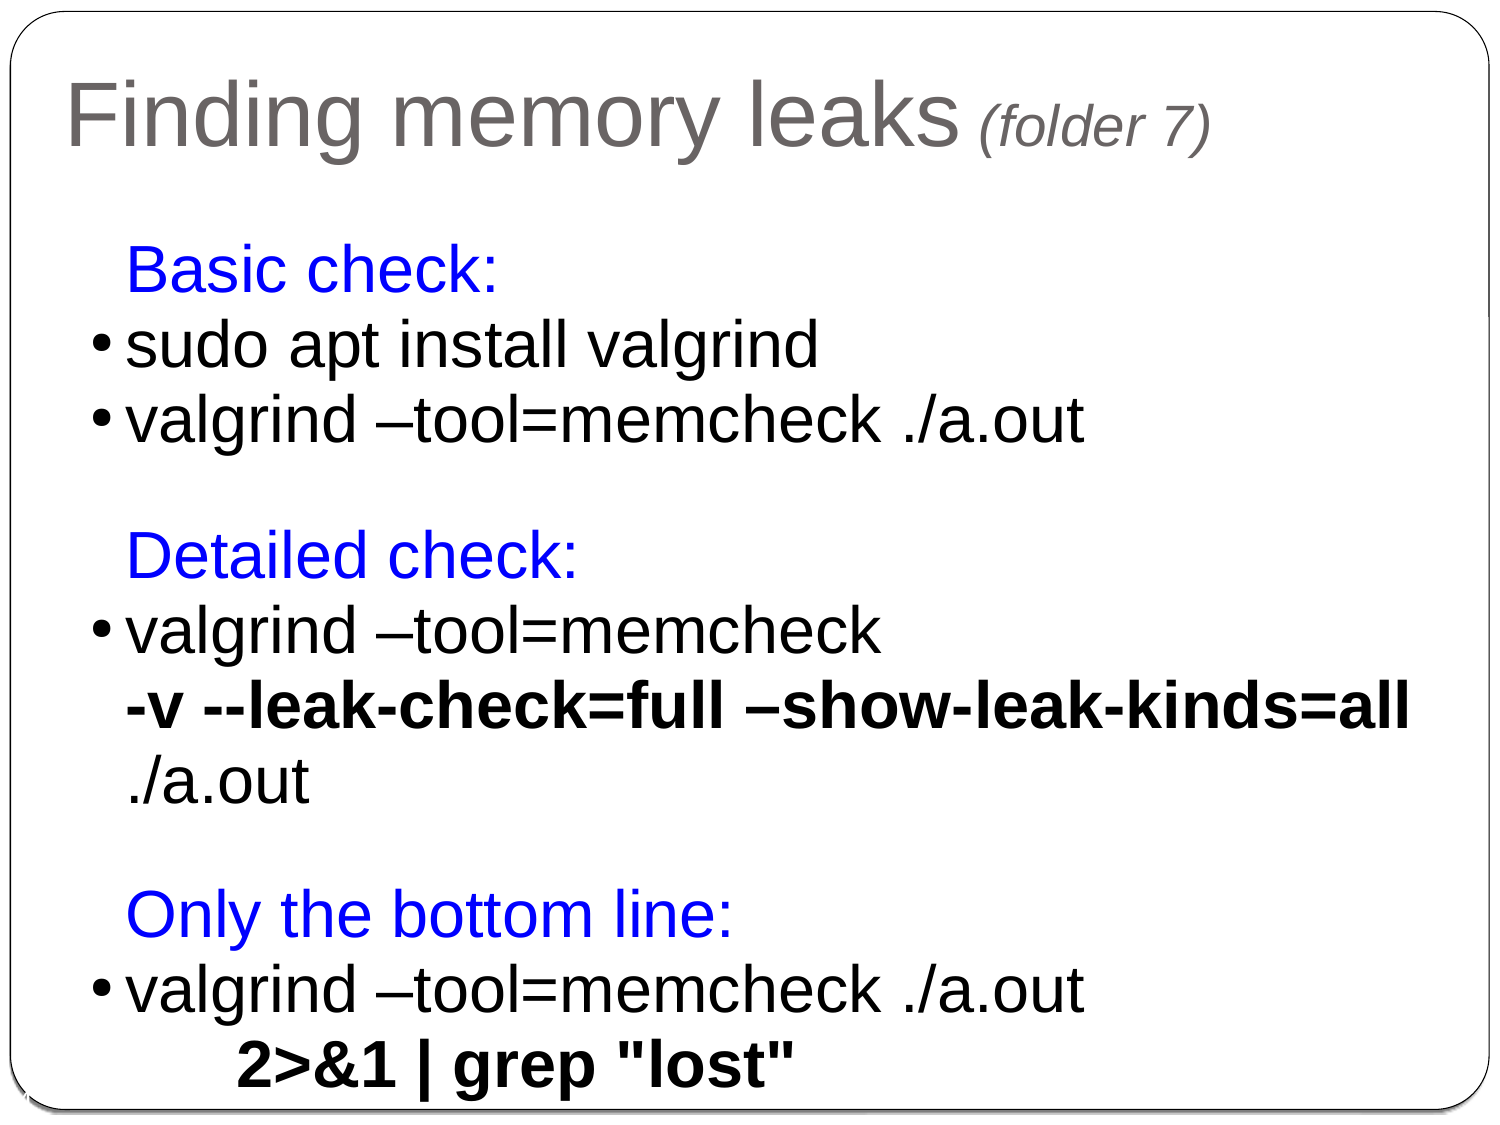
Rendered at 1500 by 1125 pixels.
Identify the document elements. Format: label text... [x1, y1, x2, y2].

text_box Basic check: sudo apt install valgrind valgrind –tool=memcheck ./a.out [75, 224, 1441, 465]
text_box Detailed check: valgrind –tool=memcheck -v --leak-check=full –show-leak-kinds=all ./a.out [75, 510, 1441, 825]
slide_number <number> [0, 1074, 50, 1125]
text_box Only the bottom line: valgrind –tool=memcheck ./a.out 2>&1 | grep "lost" [75, 870, 1441, 1110]
title [50, 45, 1450, 181]
